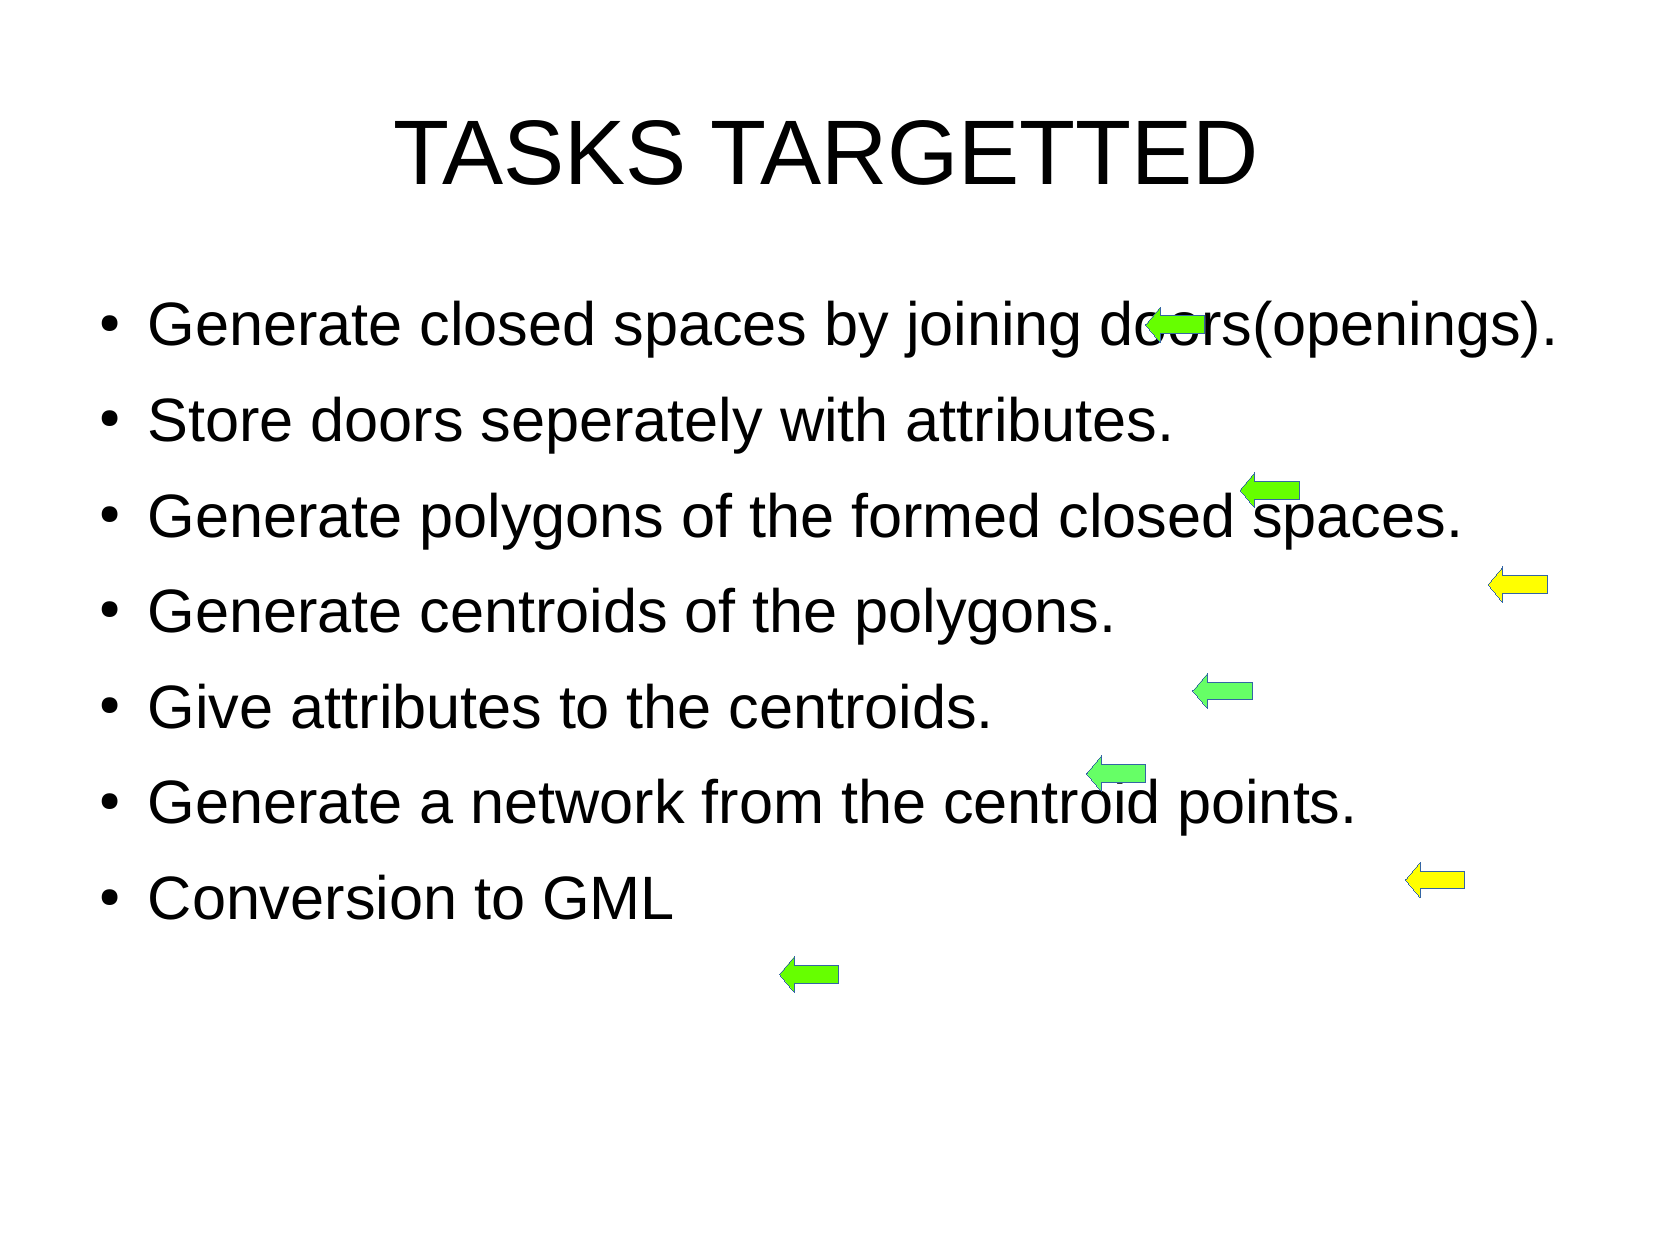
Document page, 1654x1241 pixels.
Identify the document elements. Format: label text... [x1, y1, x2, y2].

title TASKS TARGETTED [82, 49, 1571, 257]
text_box [1240, 472, 1300, 508]
text_box [1405, 862, 1465, 898]
text_box [1145, 307, 1205, 343]
text_box [1192, 673, 1253, 709]
text_box [779, 956, 839, 993]
text_box [1086, 755, 1146, 792]
list Generate closed spaces by joining doors(openings). Store doors seperately with attributes. Generate polygons of the formed closed spaces. Generate centroids of the polygons. Give attributes to the centroids. Generate a network from the centroid points. Conversion to GML [82, 290, 1571, 1010]
text_box [1488, 566, 1548, 603]
